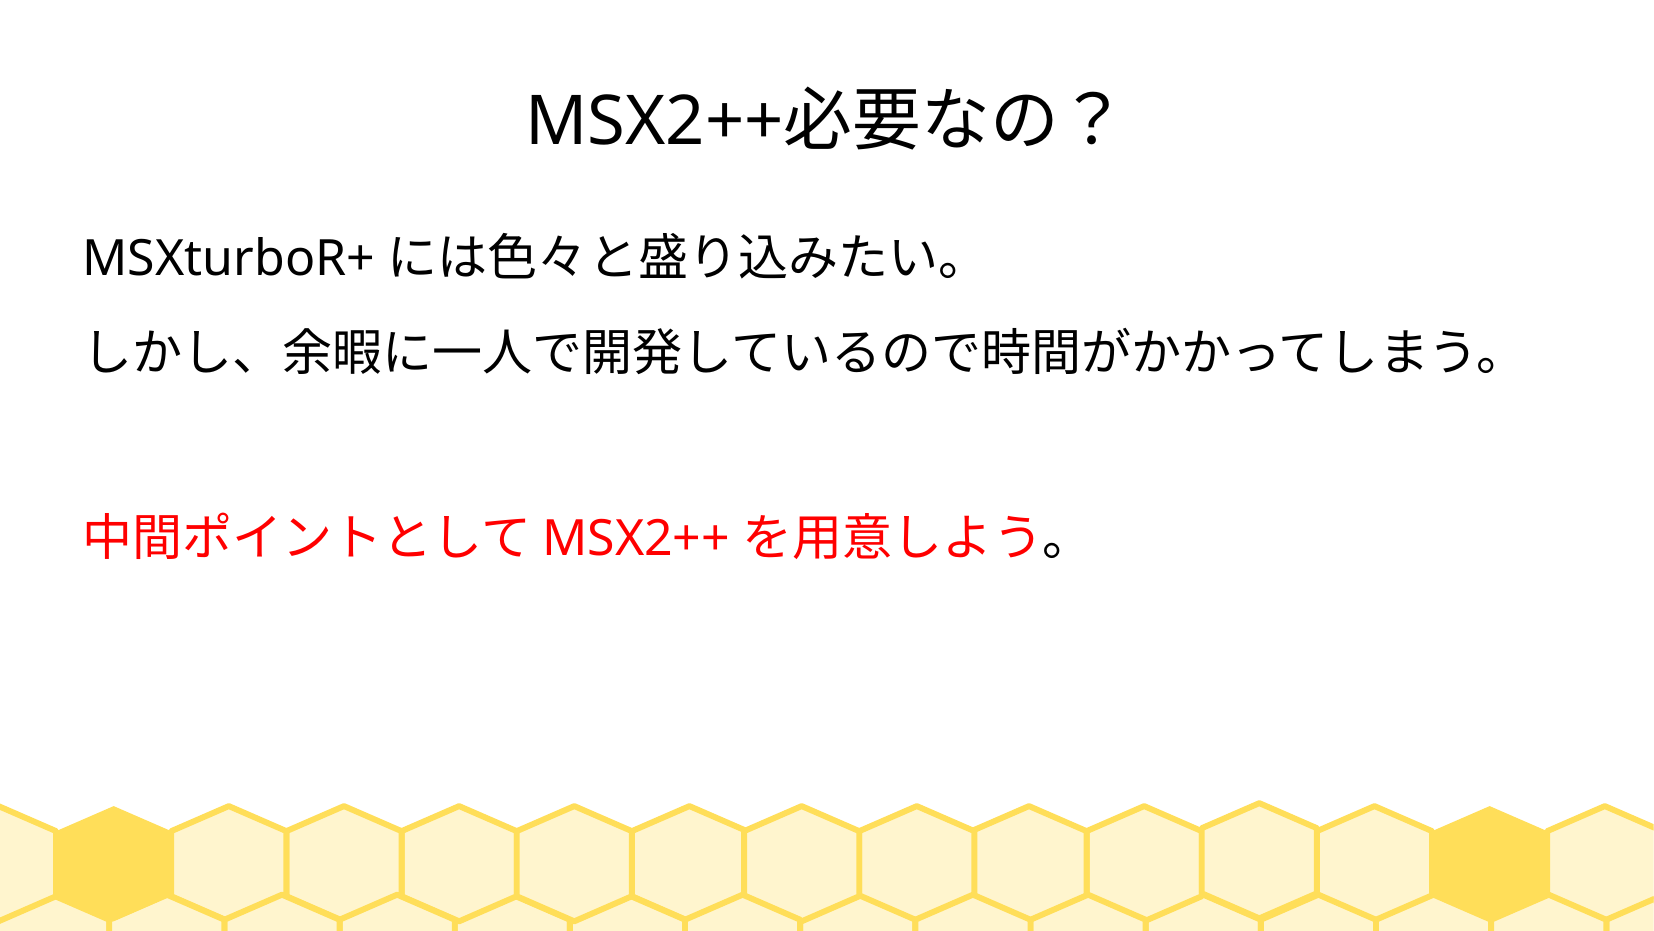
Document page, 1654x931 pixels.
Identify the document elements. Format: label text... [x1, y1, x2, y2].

list MSXturboR+ には色々と盛り込みたい。 しかし、余暇に一人で開発しているので時間がかかってしまう。 中間ポイントとして MSX2++ を用意しよう。 [82, 217, 1571, 758]
title MSX2++必要なの？ [82, 37, 1571, 193]
